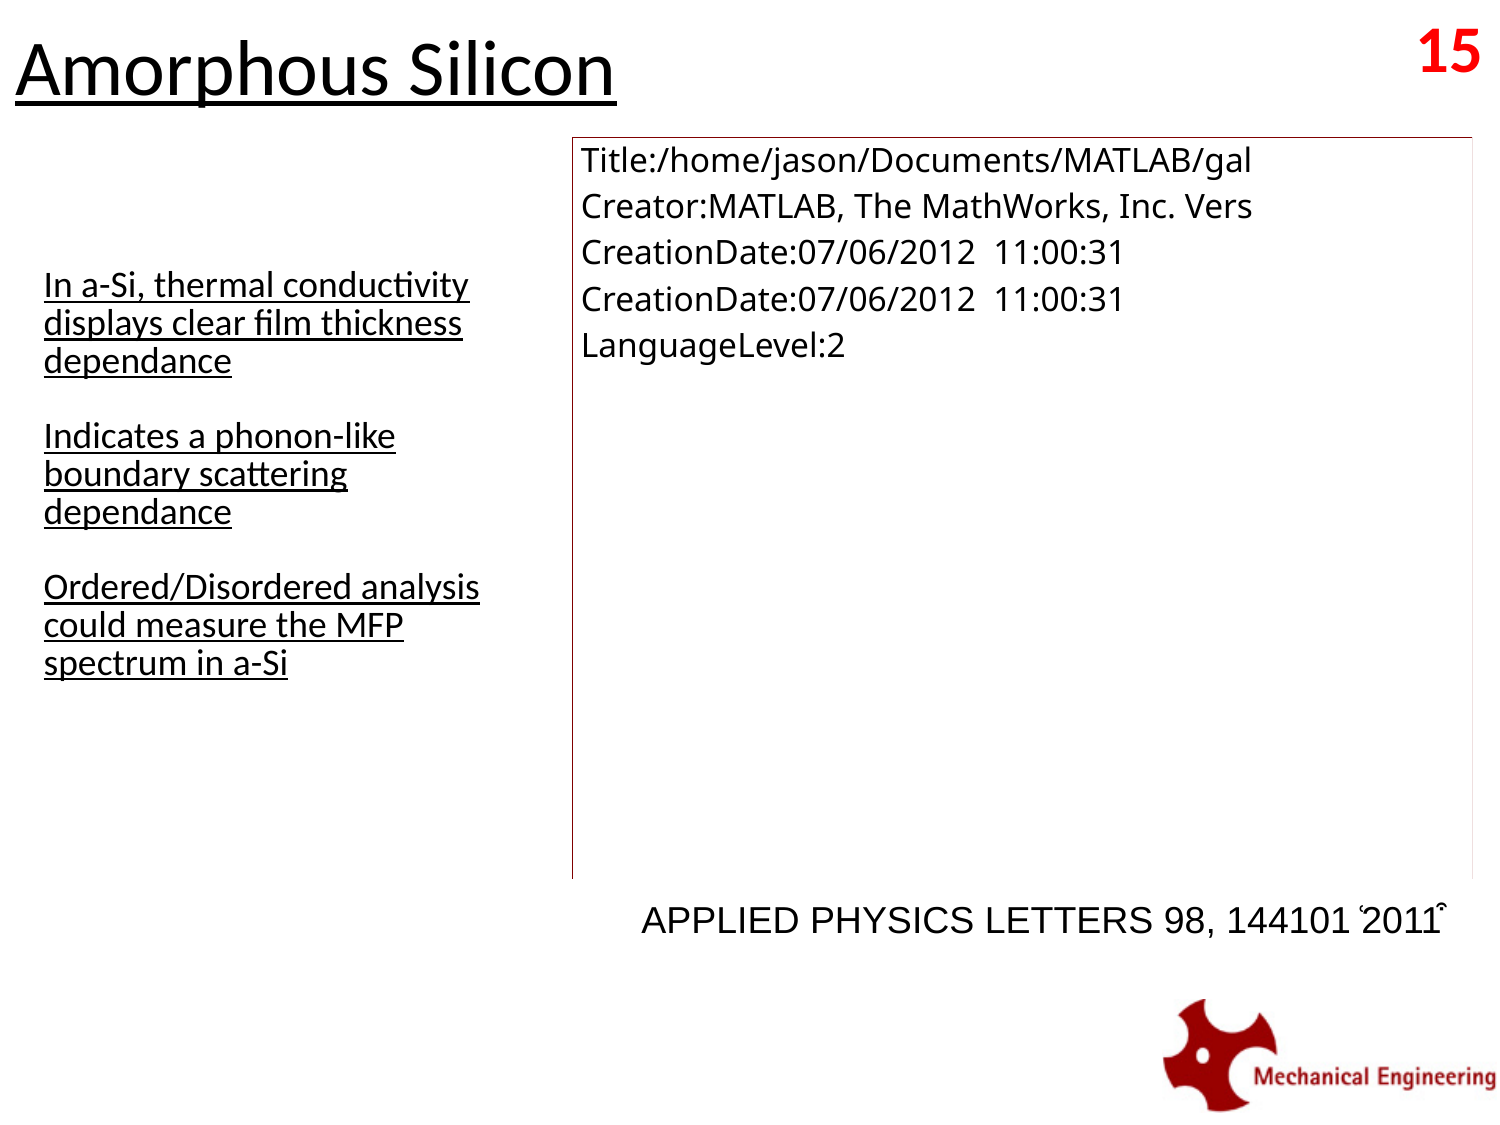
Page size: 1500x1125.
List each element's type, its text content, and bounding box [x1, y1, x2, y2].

picture [1162, 999, 1497, 1113]
text_box In a-Si, thermal conductivity displays clear film thickness dependance Indicates a phonon-like boundary scattering dependance Ordered/Disordered analysis could measure the MFP spectrum in a-Si [28, 262, 550, 800]
title Amorphous Silicon [0, 0, 1441, 158]
text_box APPLIED PHYSICS LETTERS 98, 144101 ͑2011͒ [626, 892, 1458, 949]
text_box 15 [1400, 0, 1499, 93]
picture [570, 135, 1473, 879]
